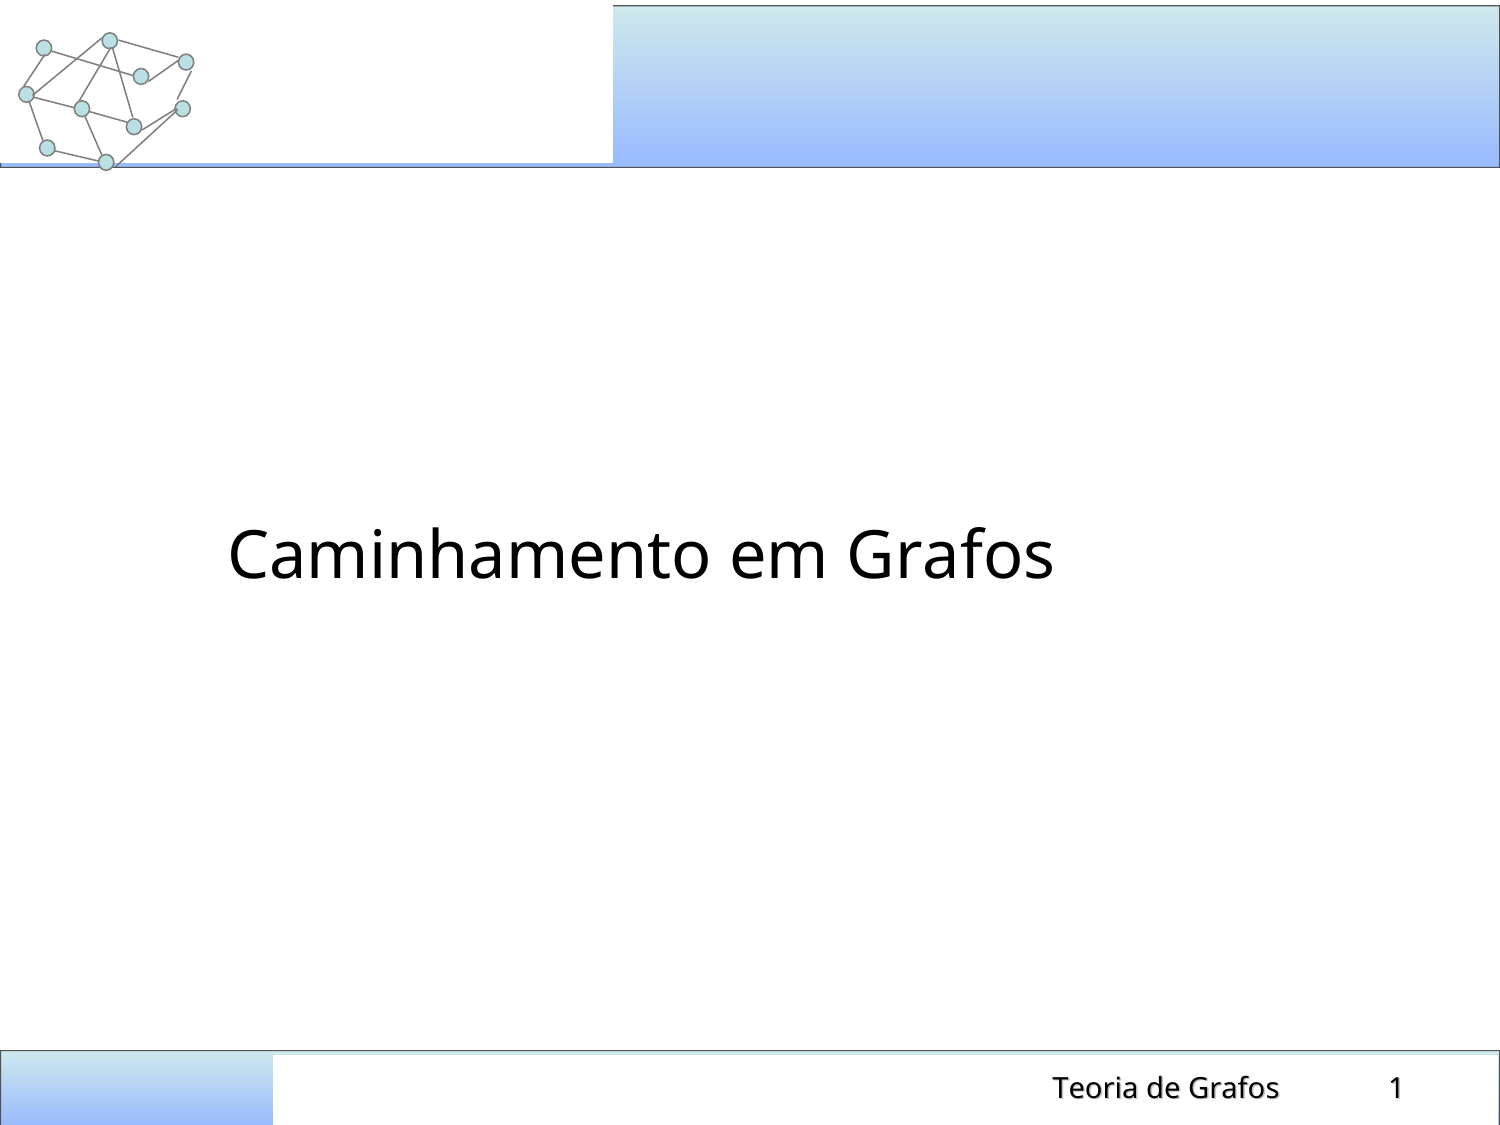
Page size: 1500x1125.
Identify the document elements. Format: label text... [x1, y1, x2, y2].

list Caminhamento em Grafos [212, 500, 1325, 671]
